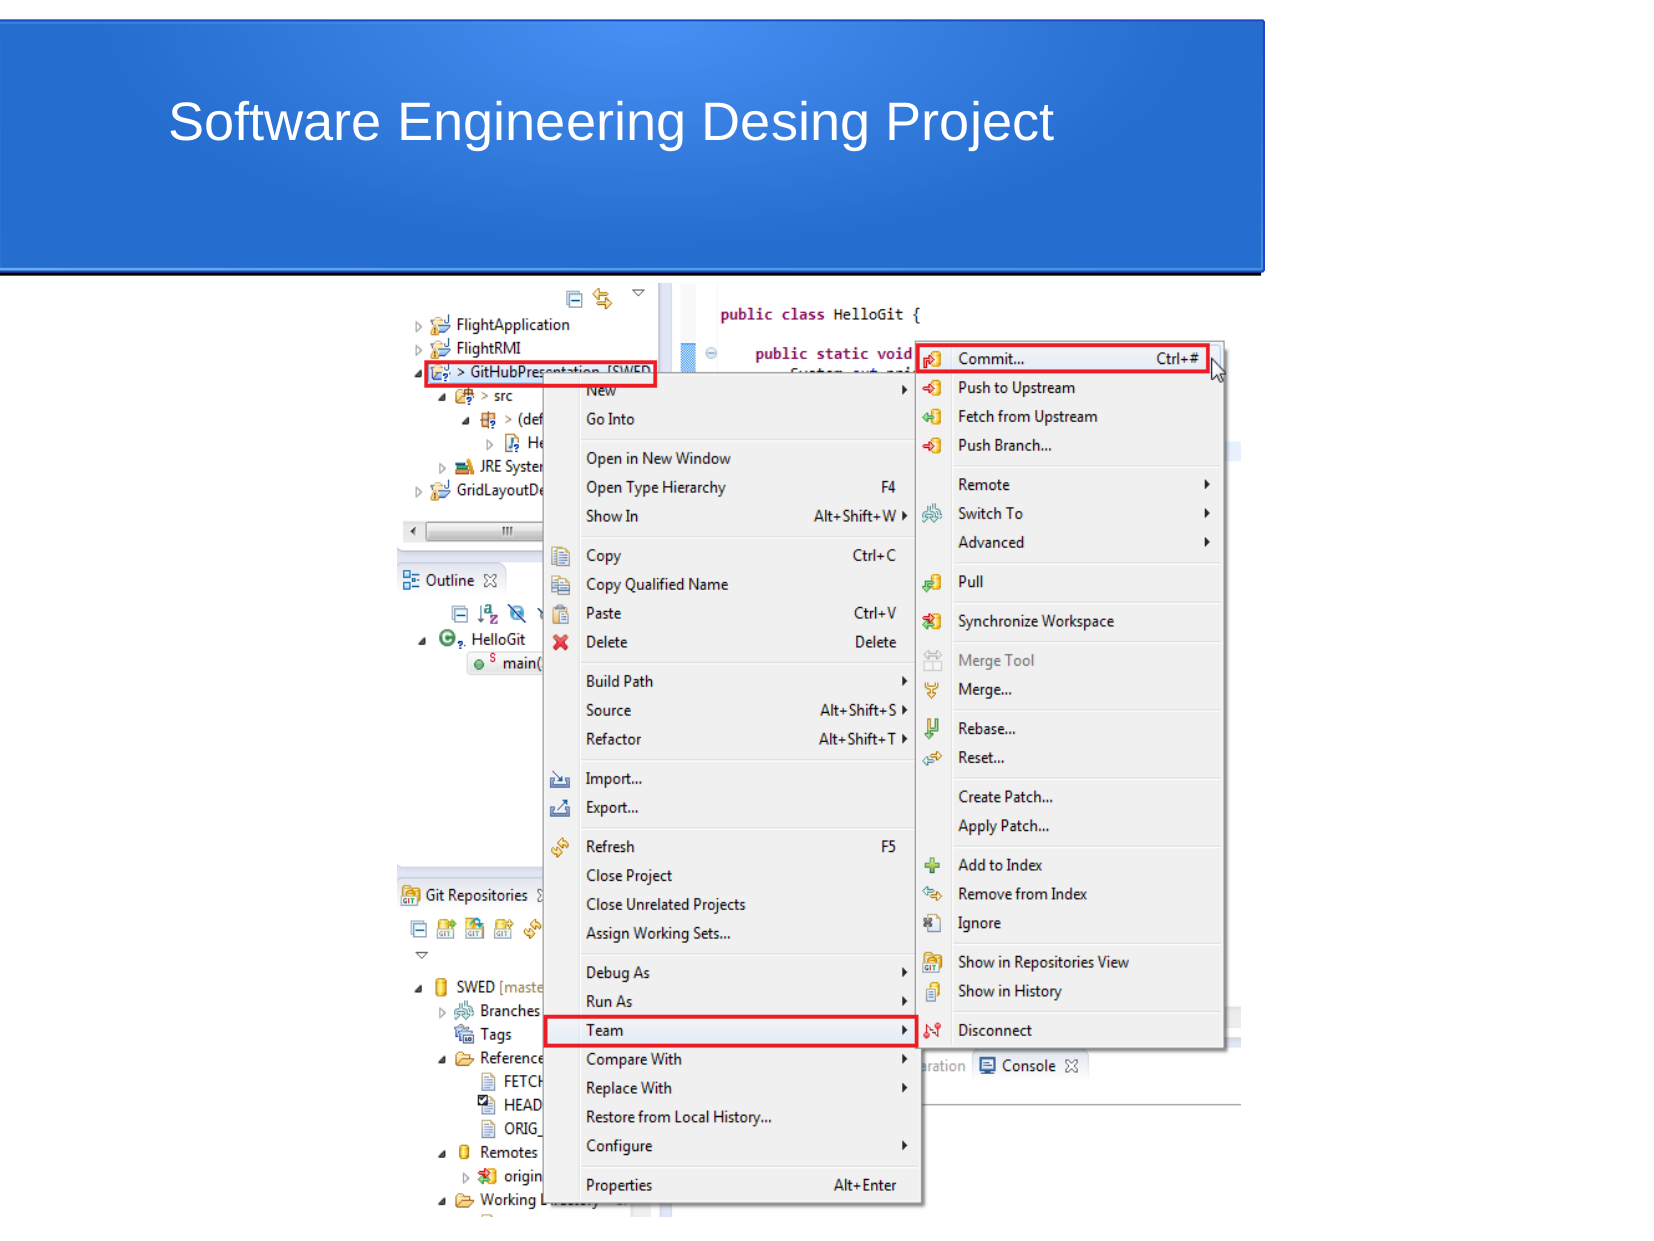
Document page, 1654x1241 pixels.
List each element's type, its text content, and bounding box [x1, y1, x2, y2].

text_box Software Engineering Desing Project [153, 83, 1134, 201]
picture [397, 283, 1241, 1217]
